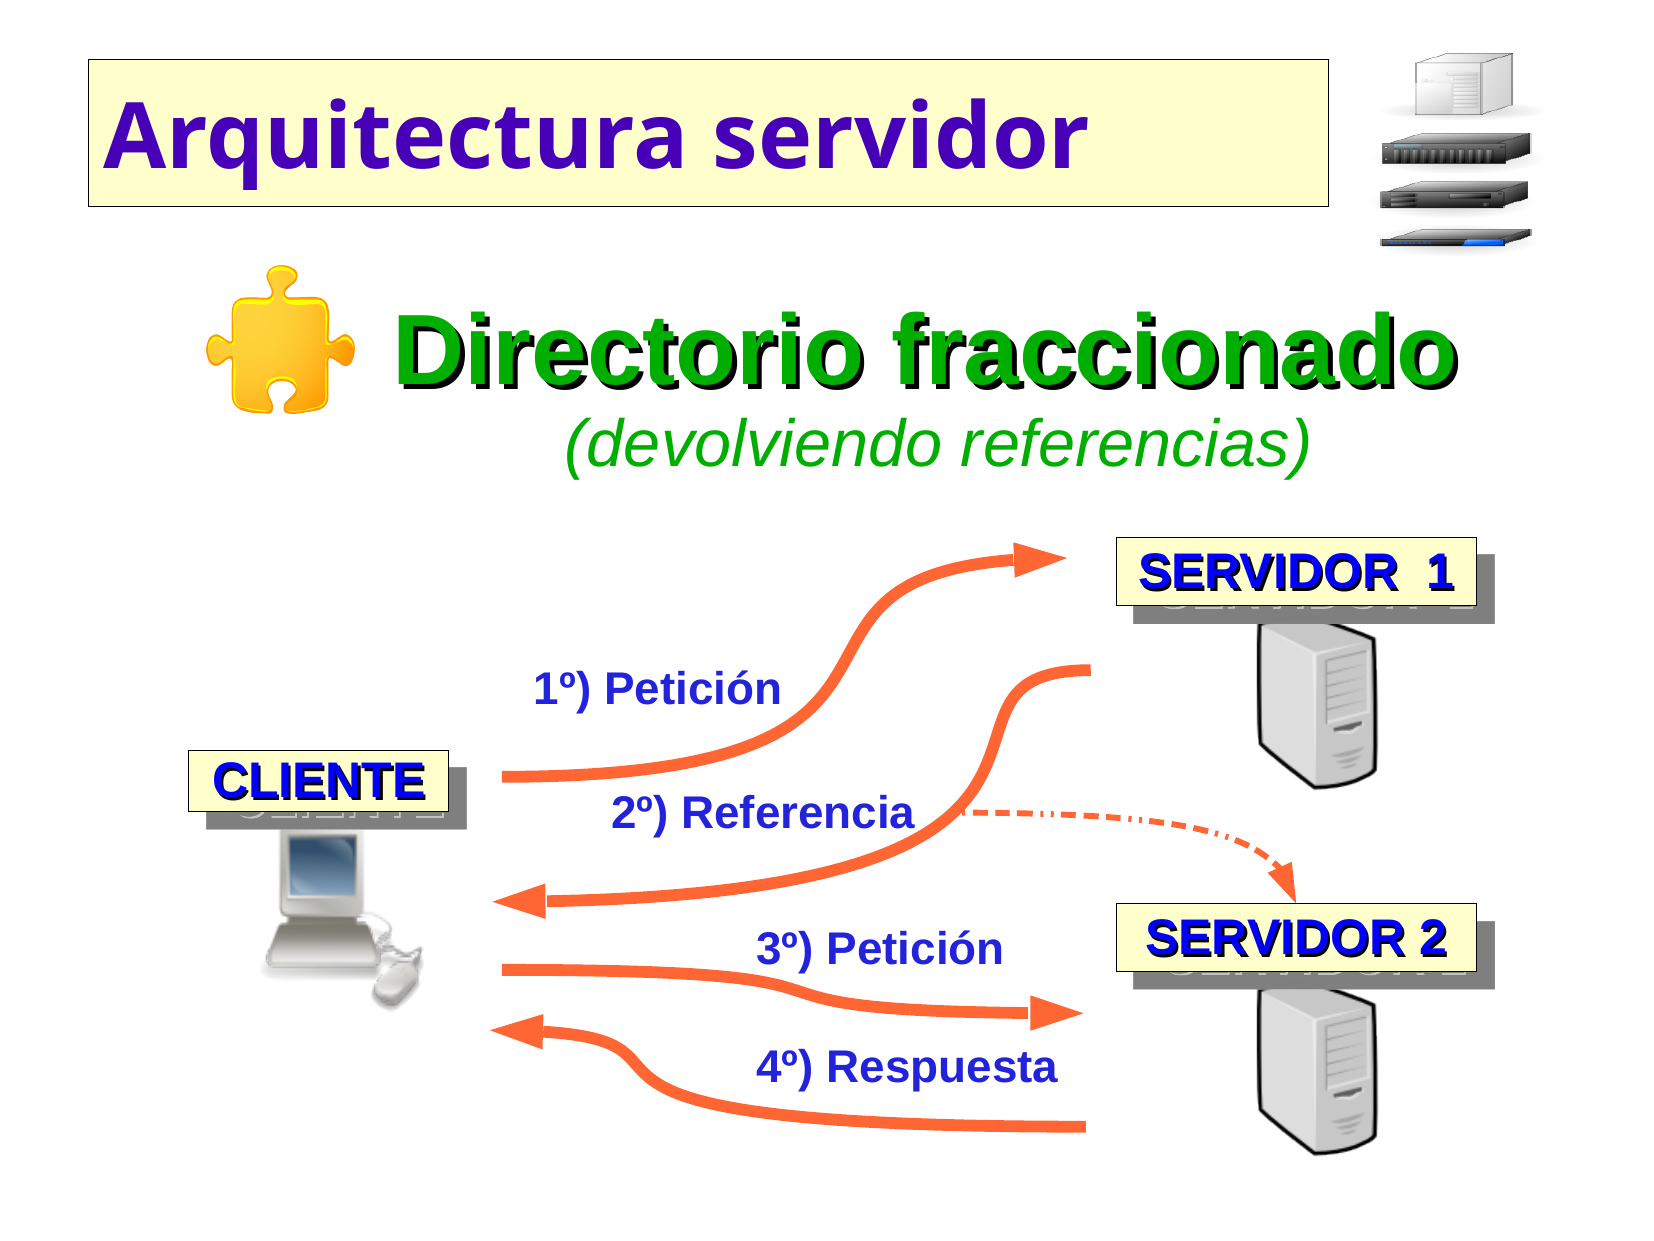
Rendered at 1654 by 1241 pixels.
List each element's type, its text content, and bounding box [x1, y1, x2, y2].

text_box 2º) Referencia [596, 779, 951, 846]
text_box SERVIDOR 1 [1116, 537, 1477, 606]
text_box Arquitectura servidor [88, 59, 1302, 207]
text_box 1º) Petición [519, 655, 798, 722]
text_box SERVIDOR 2 [1116, 903, 1477, 972]
picture [259, 812, 426, 1016]
picture [206, 265, 355, 414]
picture [1224, 606, 1410, 833]
text_box CLIENTE [188, 750, 449, 812]
text_box 4º) Respuesta [741, 1033, 1093, 1100]
text_box 3º) Petición [741, 915, 1020, 982]
picture [1224, 972, 1410, 1199]
text_box Directorio fraccionado (devolviendo referencias) [377, 286, 1501, 489]
picture [1302, 29, 1625, 269]
